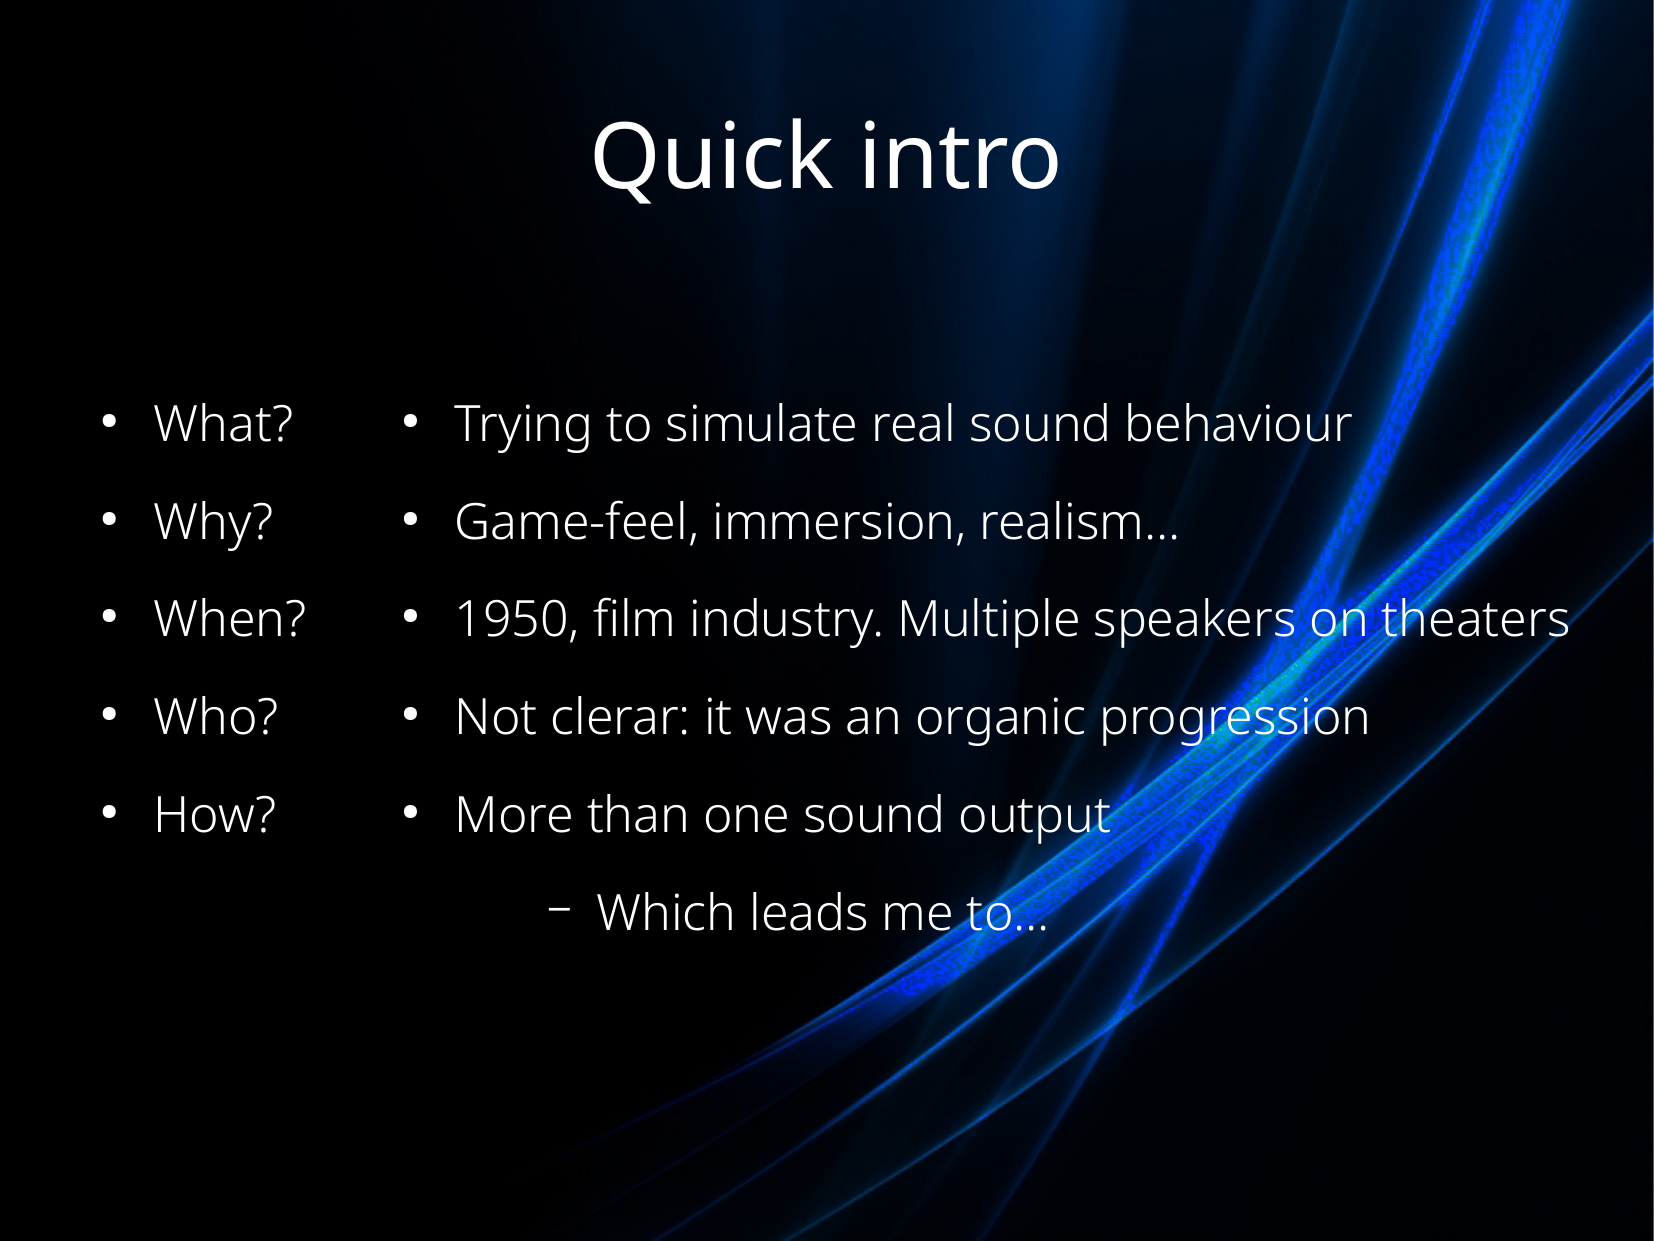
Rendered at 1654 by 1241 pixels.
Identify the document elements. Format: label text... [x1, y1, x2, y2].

list What? Why? When? Who? How? [82, 290, 383, 1109]
list Trying to simulate real sound behaviour Game-feel, immersion, realism... 1950, film industry. Multiple speakers on theaters Not clerar: it was an organic progression More than one sound output Which leads me to... [383, 290, 1572, 1109]
title Quick intro [82, 49, 1571, 257]
picture [0, 0, 1654, 1241]
